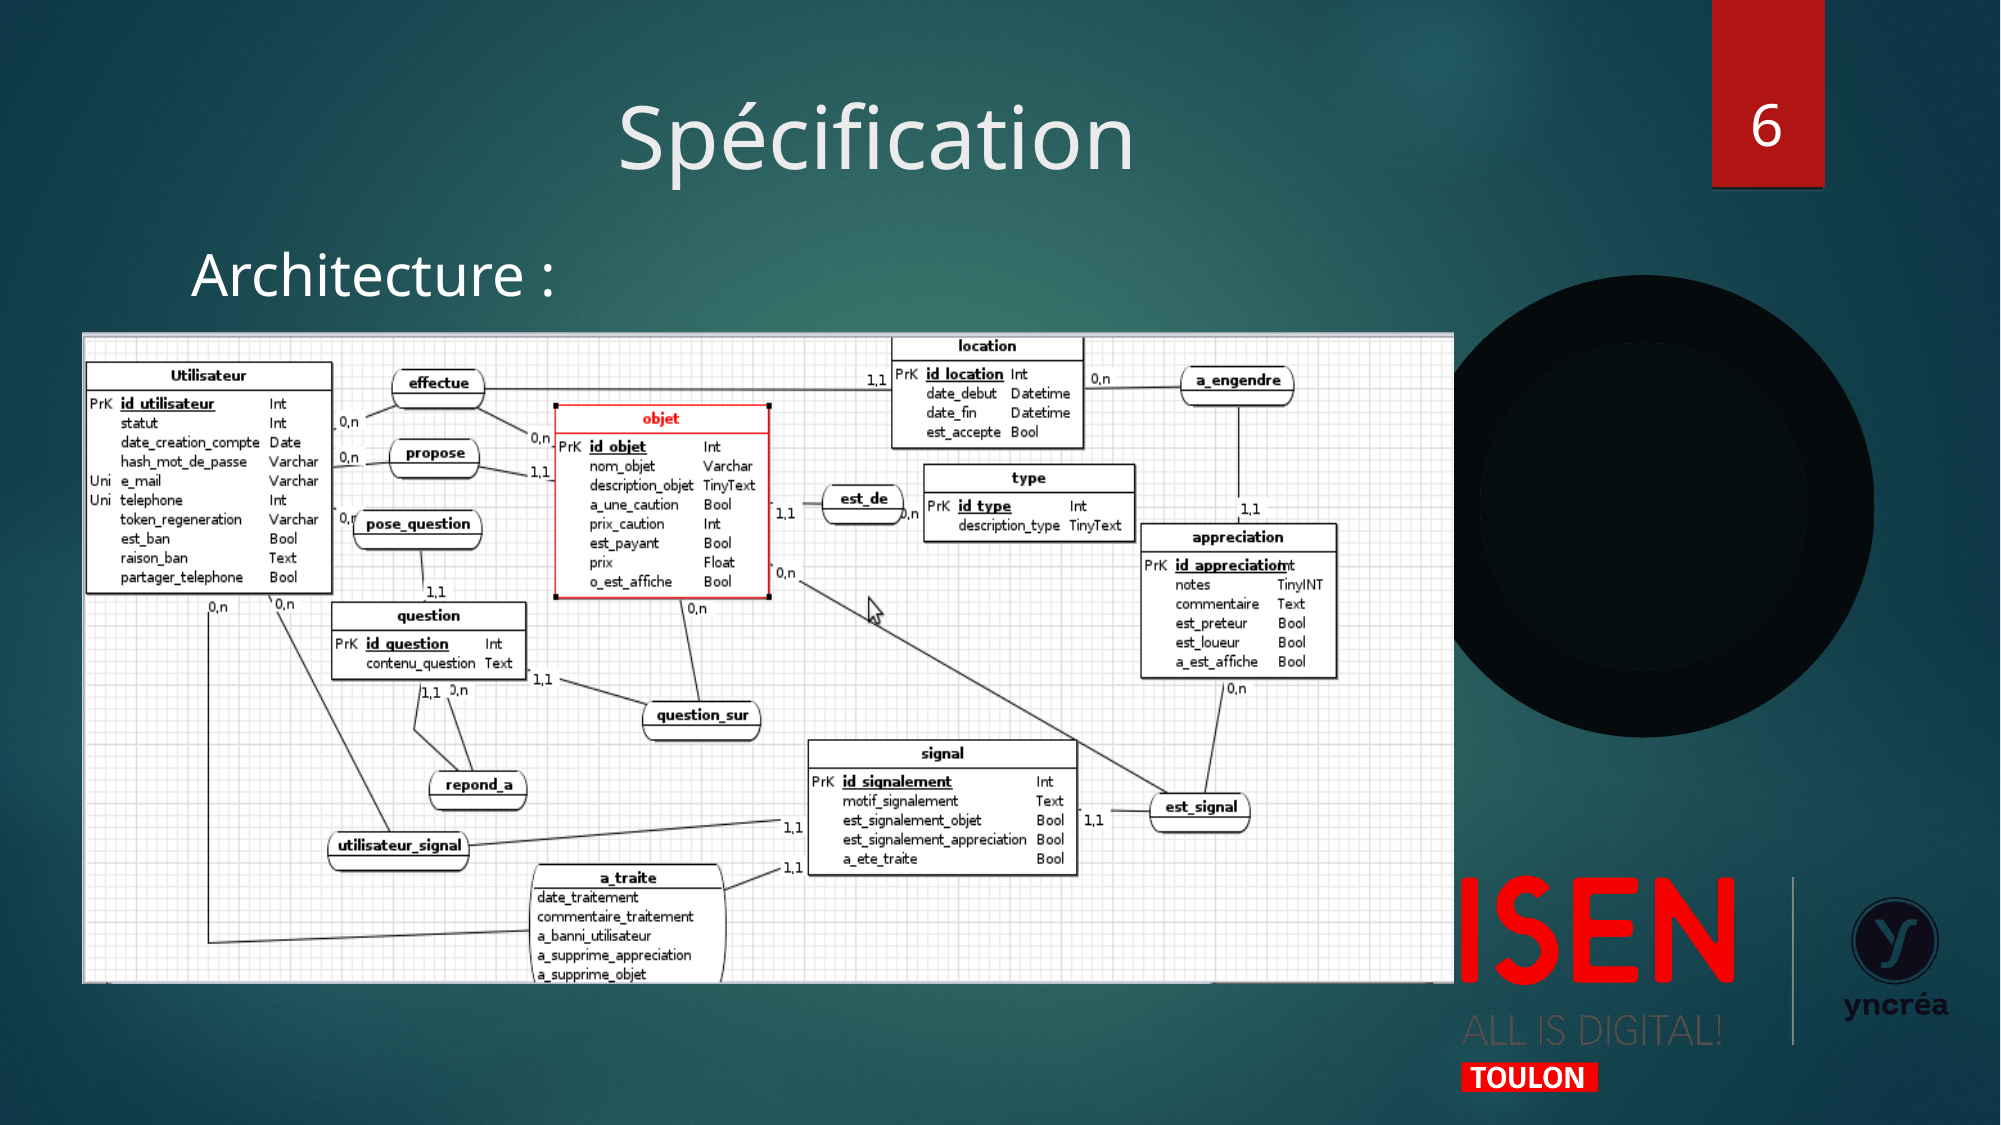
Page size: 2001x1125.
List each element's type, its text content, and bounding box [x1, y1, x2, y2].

list Architecture : [176, 230, 1644, 342]
text_box 6 [1698, 48, 1836, 175]
picture [82, 332, 2000, 1125]
title Spécification [106, 74, 1649, 231]
